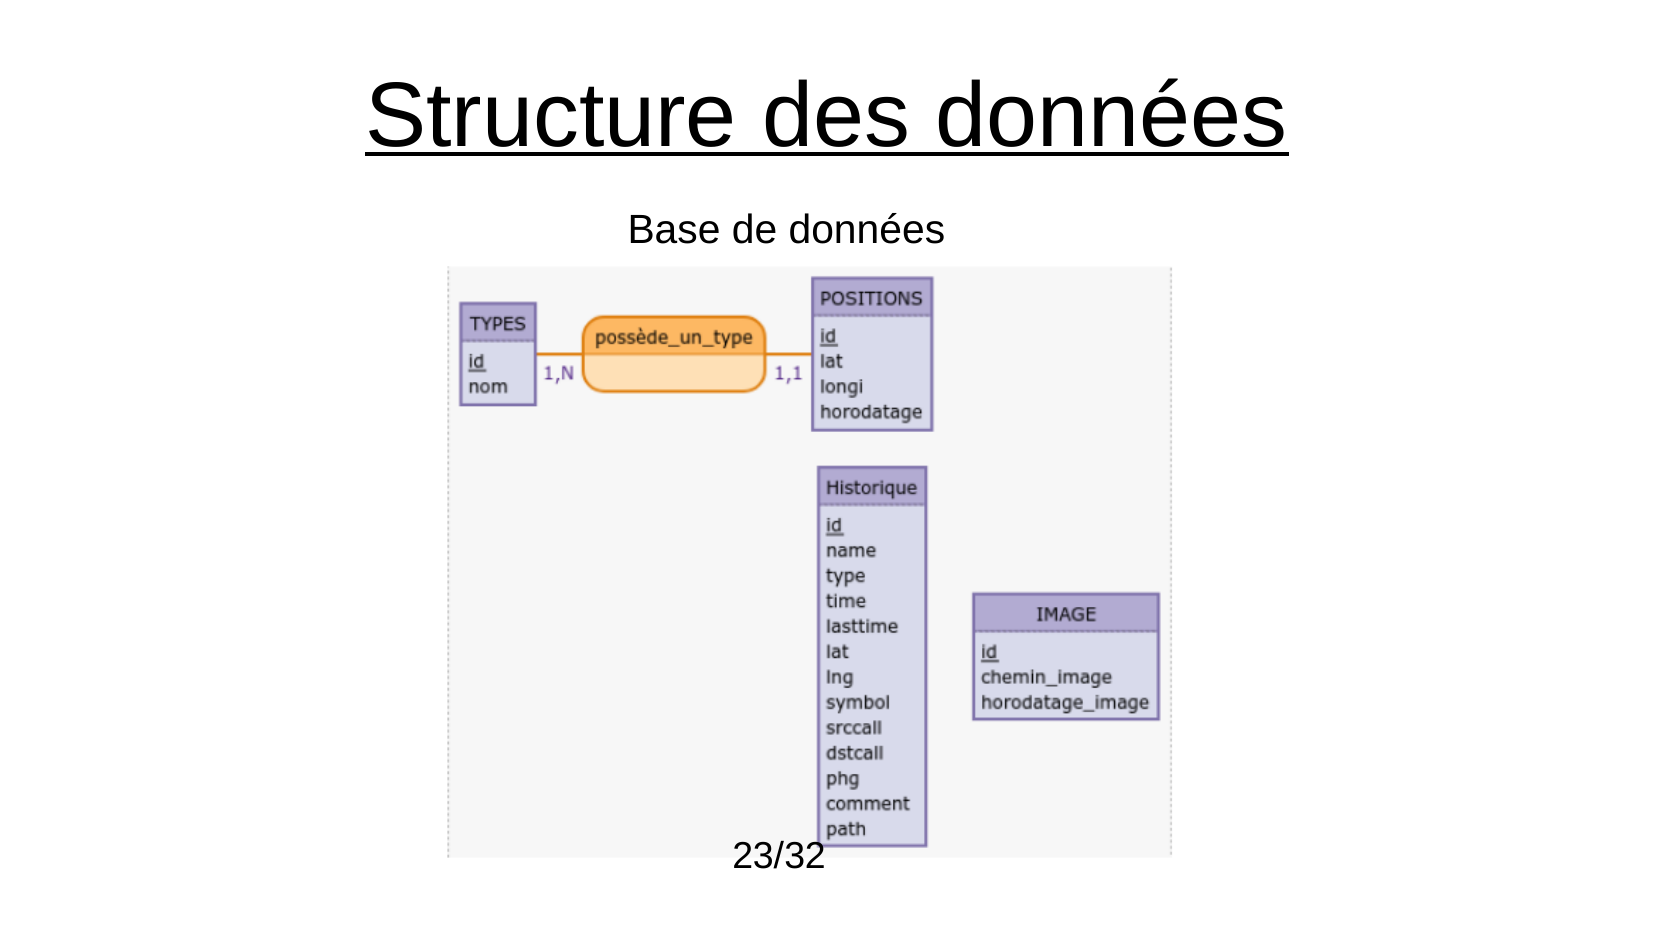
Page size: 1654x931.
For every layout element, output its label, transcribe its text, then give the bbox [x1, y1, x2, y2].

list Base de données [17, 206, 1506, 747]
picture [442, 265, 1182, 872]
text_box <numéro>/32 [717, 826, 1345, 884]
title Structure des données [82, 37, 1571, 193]
